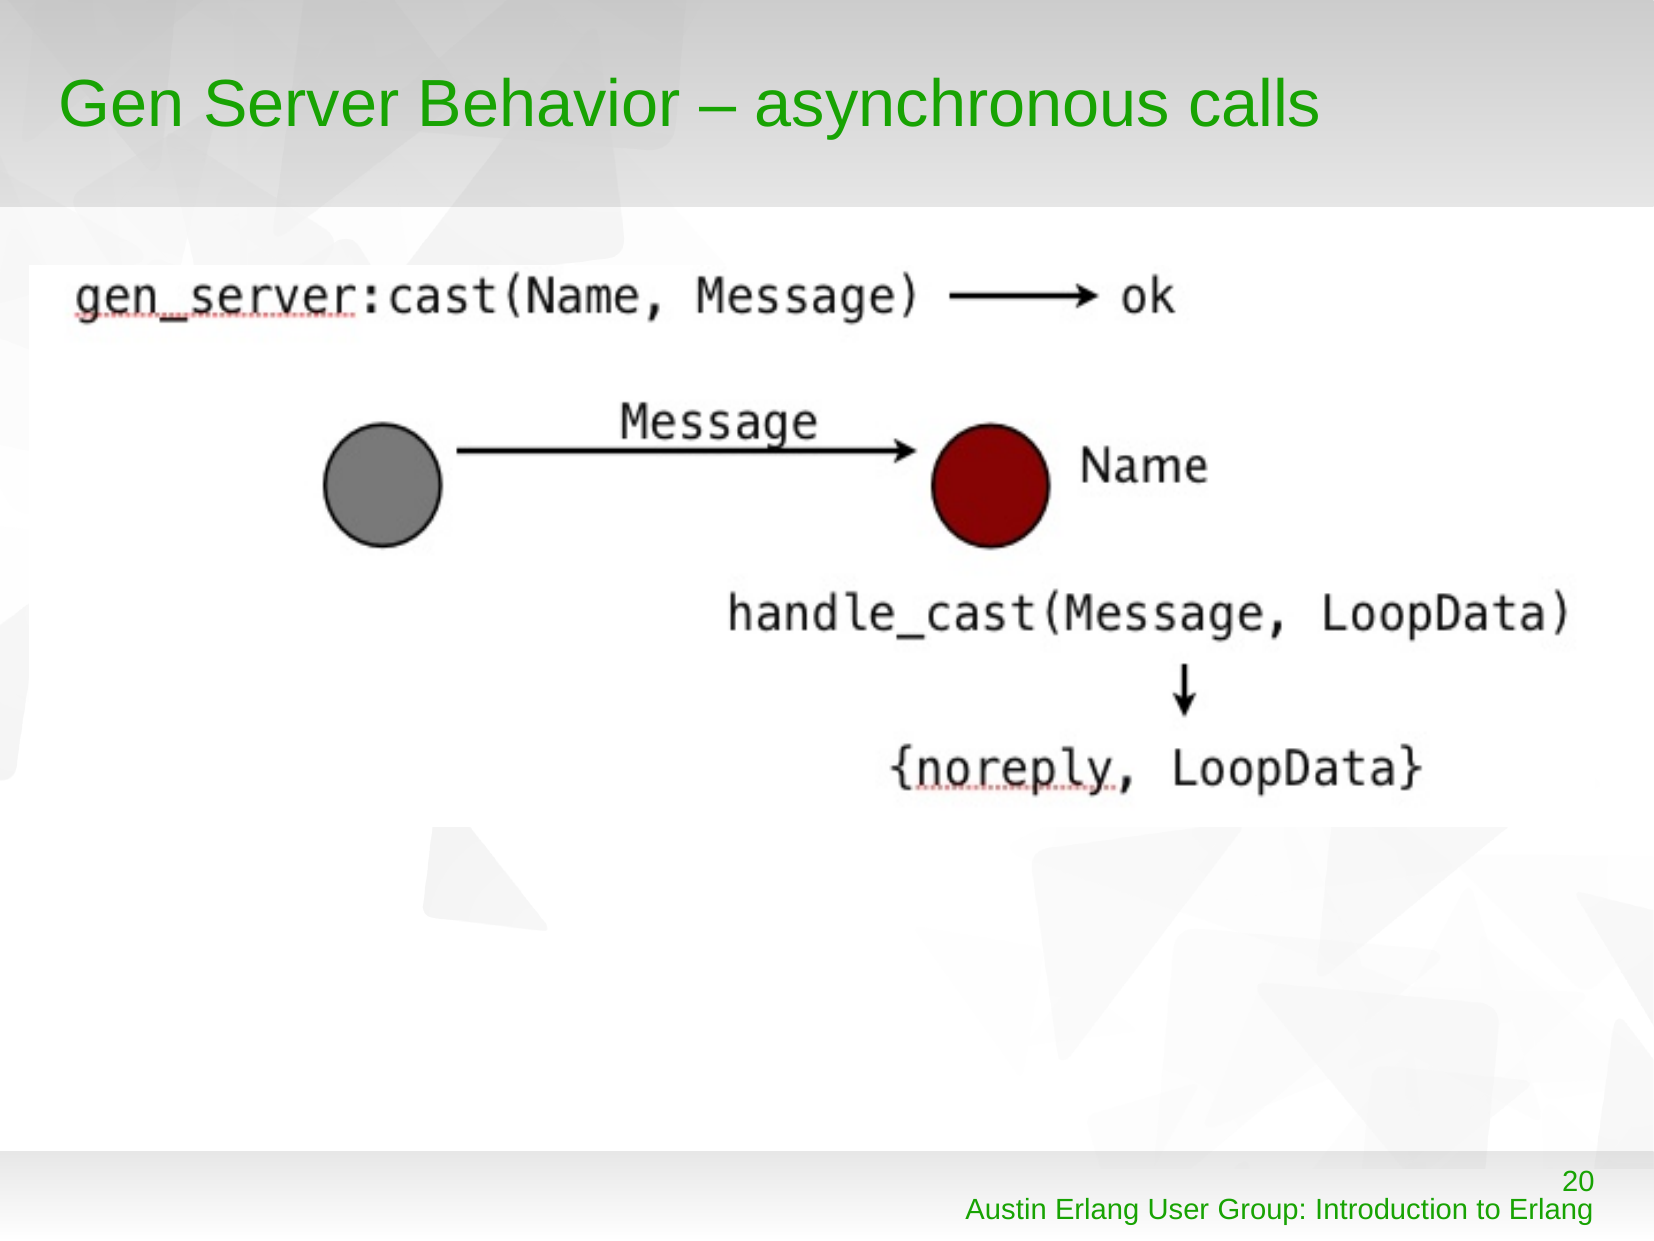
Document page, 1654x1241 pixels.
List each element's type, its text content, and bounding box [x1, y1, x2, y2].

picture [0, 0, 1654, 1169]
title Gen Server Behavior – asynchronous calls [59, 29, 1595, 178]
